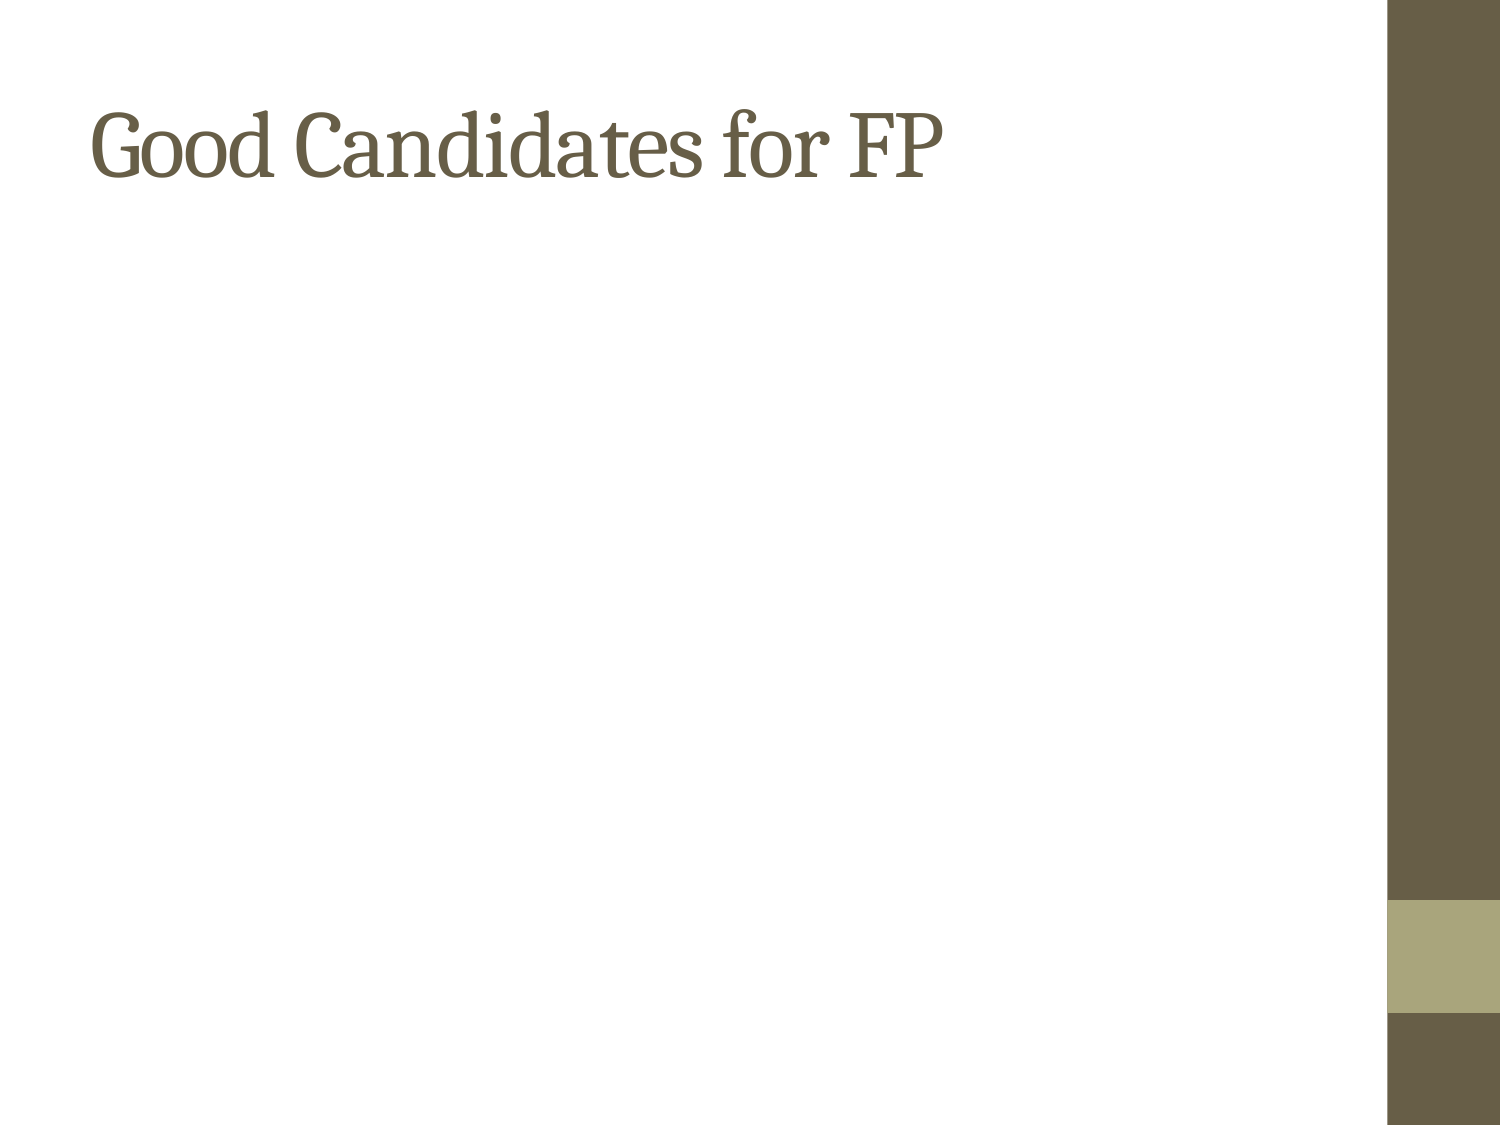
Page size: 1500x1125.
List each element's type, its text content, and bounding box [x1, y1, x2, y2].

title Good Candidates for FP [75, 45, 1326, 233]
